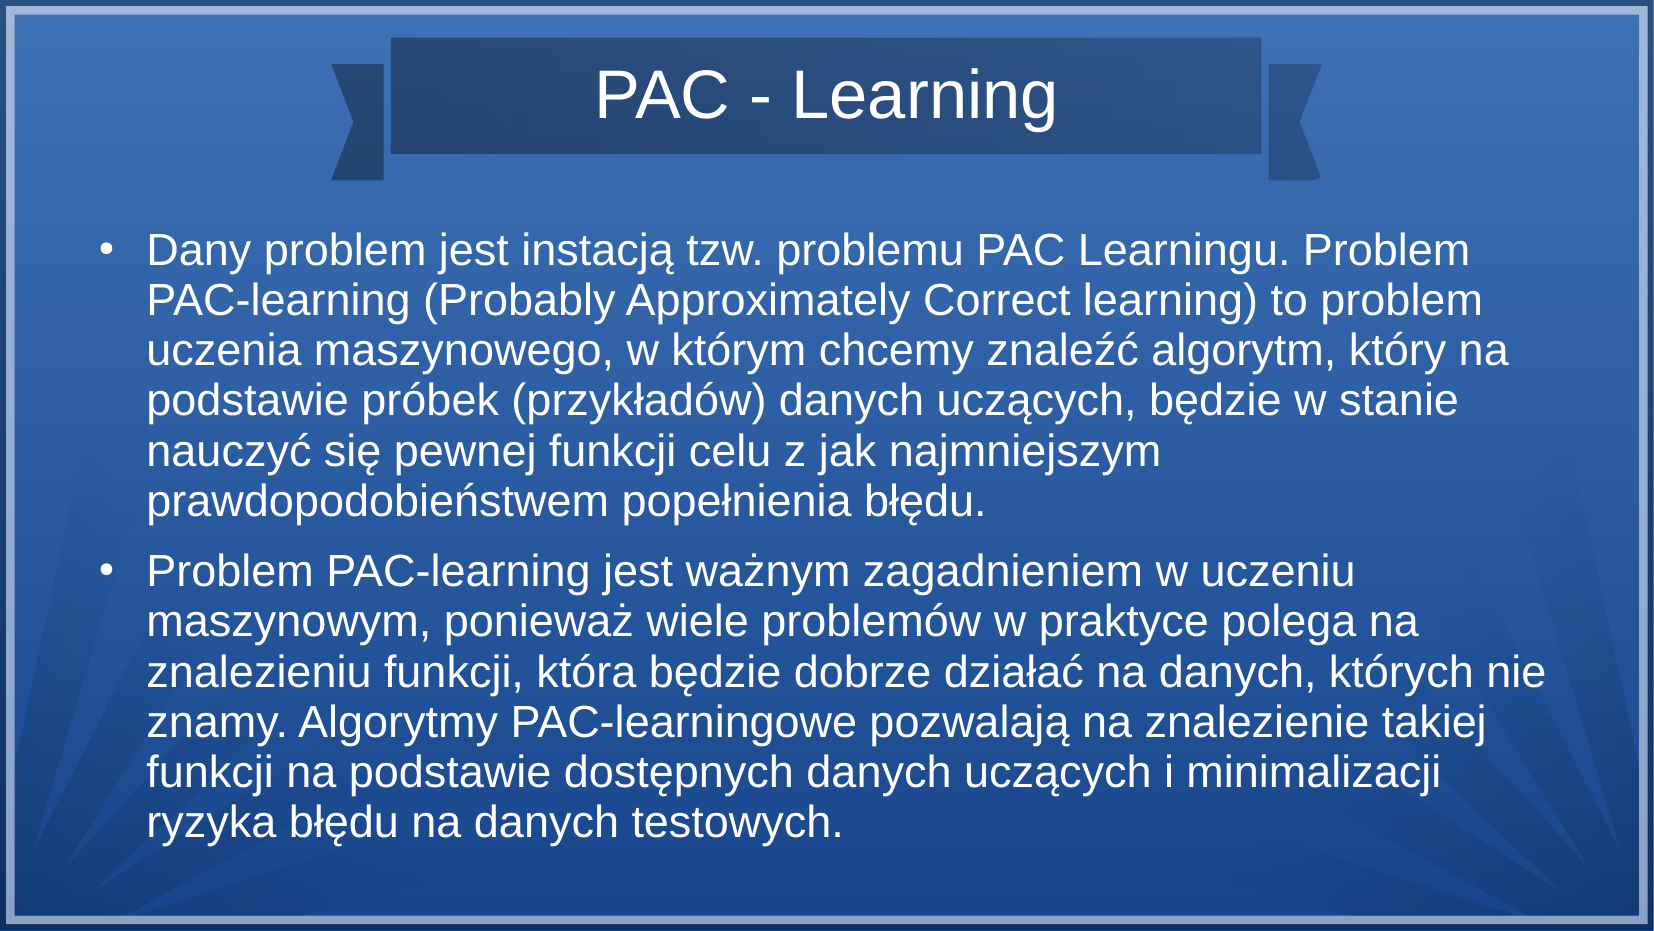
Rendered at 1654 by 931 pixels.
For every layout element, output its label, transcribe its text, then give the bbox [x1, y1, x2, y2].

list Dany problem jest instacją tzw. problemu PAC Learningu. Problem PAC-learning (Probably Approximately Correct learning) to problem uczenia maszynowego, w którym chcemy znaleźć algorytm, który na podstawie próbek (przykładów) danych uczących, będzie w stanie nauczyć się pewnej funkcji celu z jak najmniejszym prawdopodobieństwem popełnienia błędu. Problem PAC-learning jest ważnym zagadnieniem w uczeniu maszynowym, ponieważ wiele problemów w praktyce polega na znalezieniu funkcji, która będzie dobrze działać na danych, których nie znamy. Algorytmy PAC-learningowe pozwalają na znalezienie takiej funkcji na podstawie dostępnych danych uczących i minimalizacji ryzyka błędu na danych testowych. [82, 224, 1571, 848]
title PAC - Learning [389, 35, 1264, 154]
